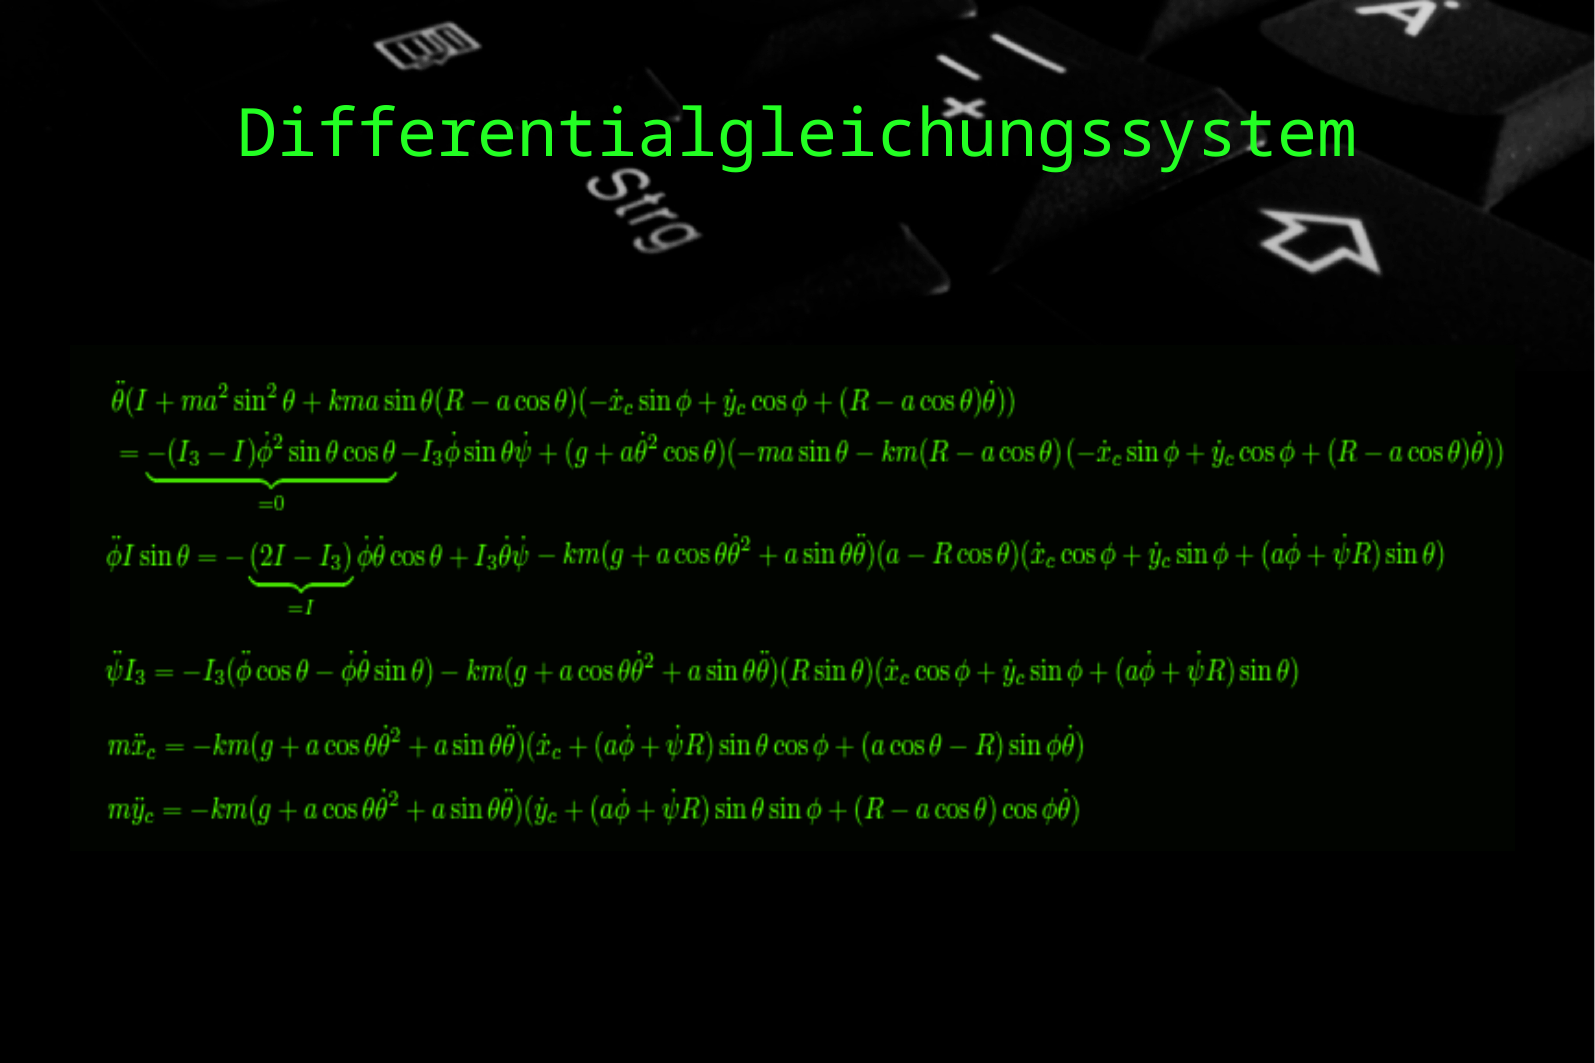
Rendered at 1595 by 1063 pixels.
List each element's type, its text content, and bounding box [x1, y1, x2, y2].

picture [0, 0, 1595, 1063]
title Differentialgleichungssystem [79, 42, 1515, 220]
